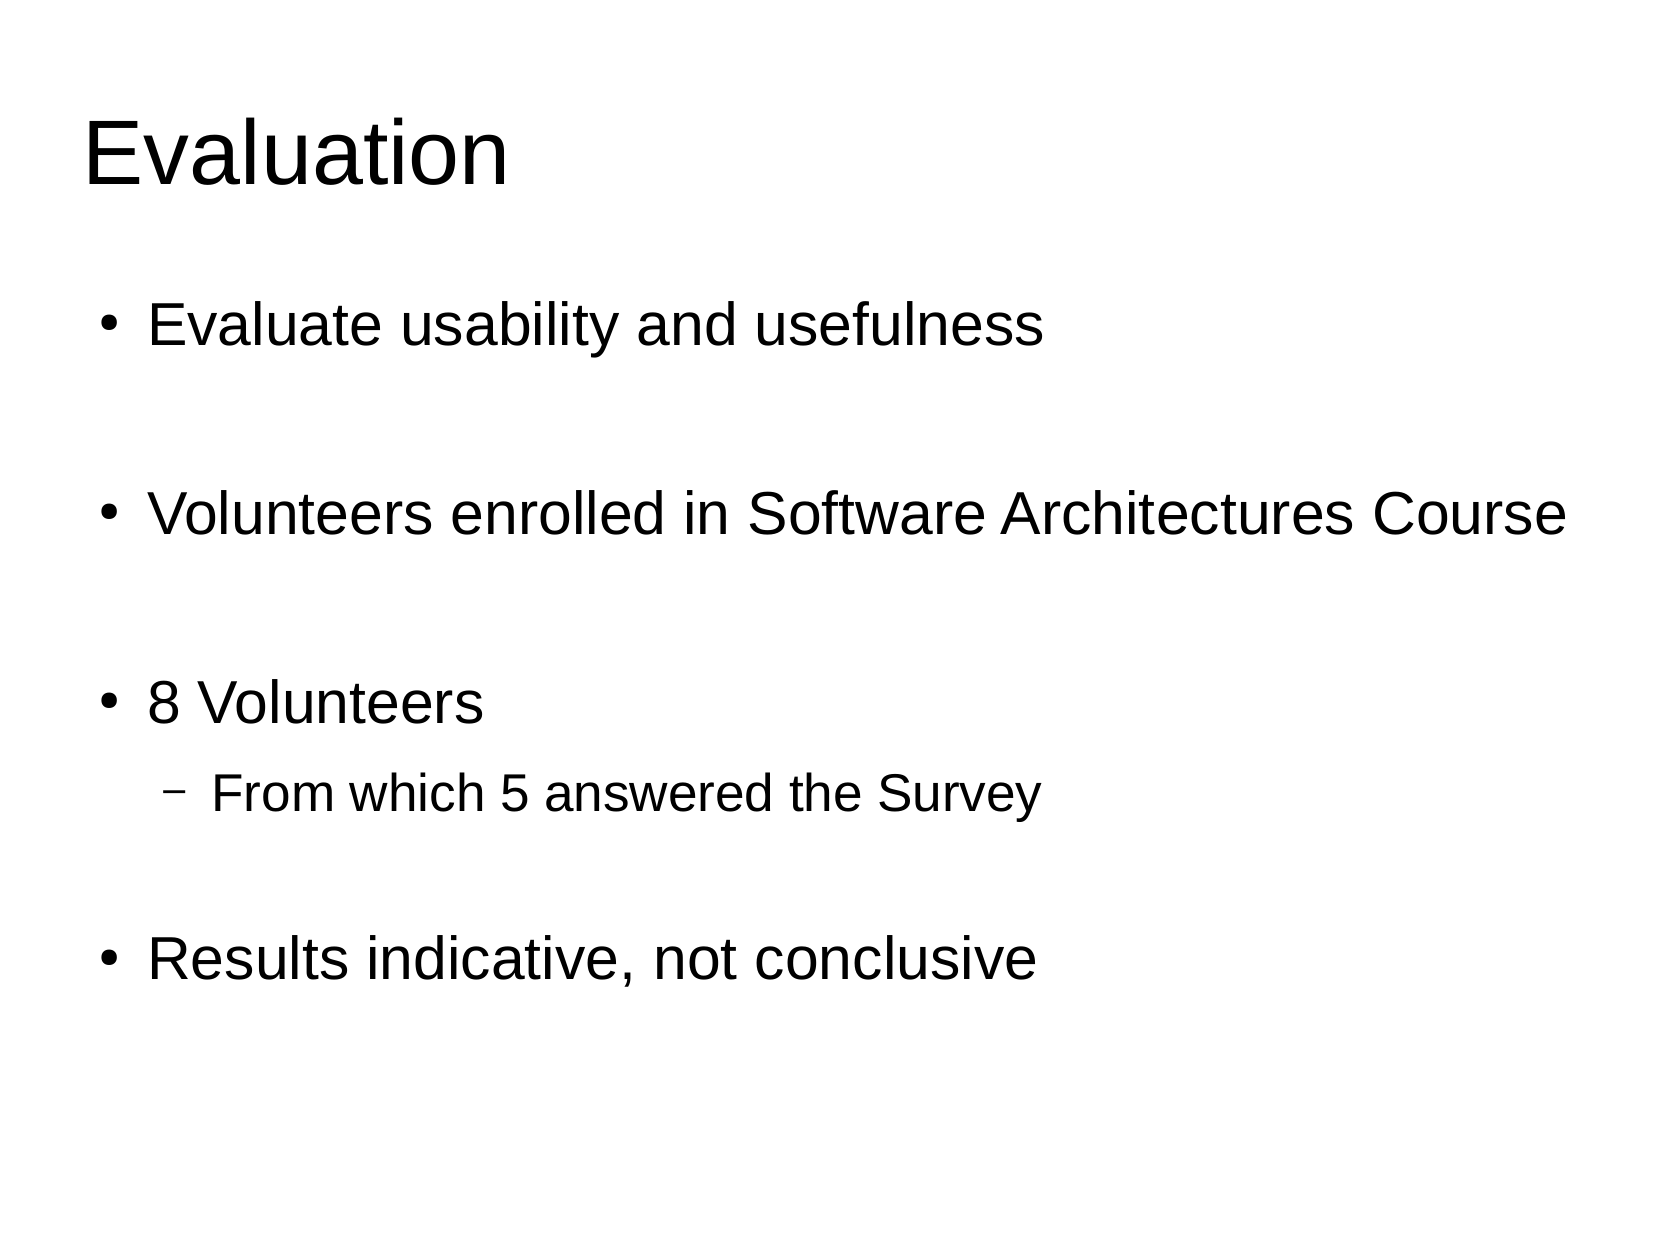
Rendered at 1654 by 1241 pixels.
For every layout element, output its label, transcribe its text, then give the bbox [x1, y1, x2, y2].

title Evaluation [82, 49, 1571, 257]
list Evaluate usability and usefulness Volunteers enrolled in Software Architectures Course 8 Volunteers From which 5 answered the Survey Results indicative, not conclusive [82, 290, 1571, 1010]
